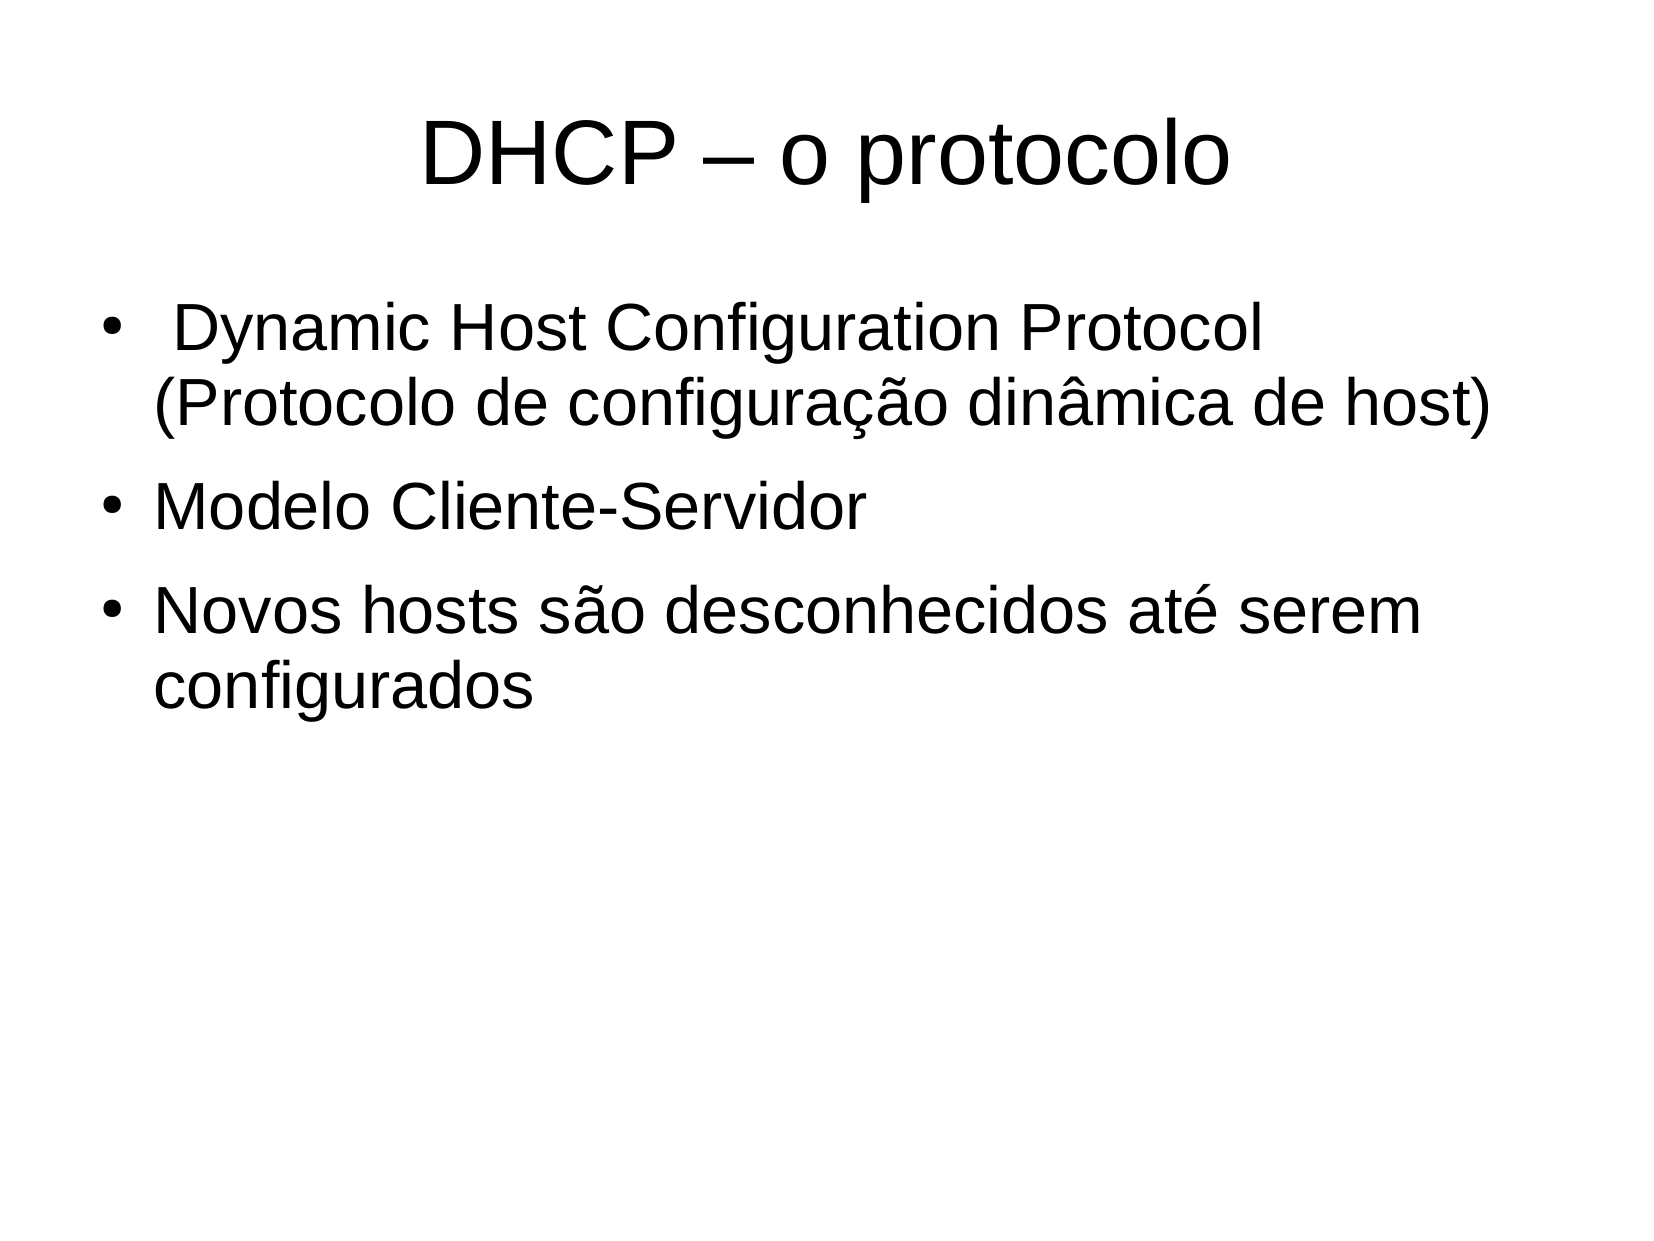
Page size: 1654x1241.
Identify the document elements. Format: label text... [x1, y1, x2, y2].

list Dynamic Host Configuration Protocol (Protocolo de configuração dinâmica de host) Modelo Cliente-Servidor Novos hosts são desconhecidos até serem configurados [82, 290, 1571, 1010]
title DHCP – o protocolo [82, 49, 1571, 257]
